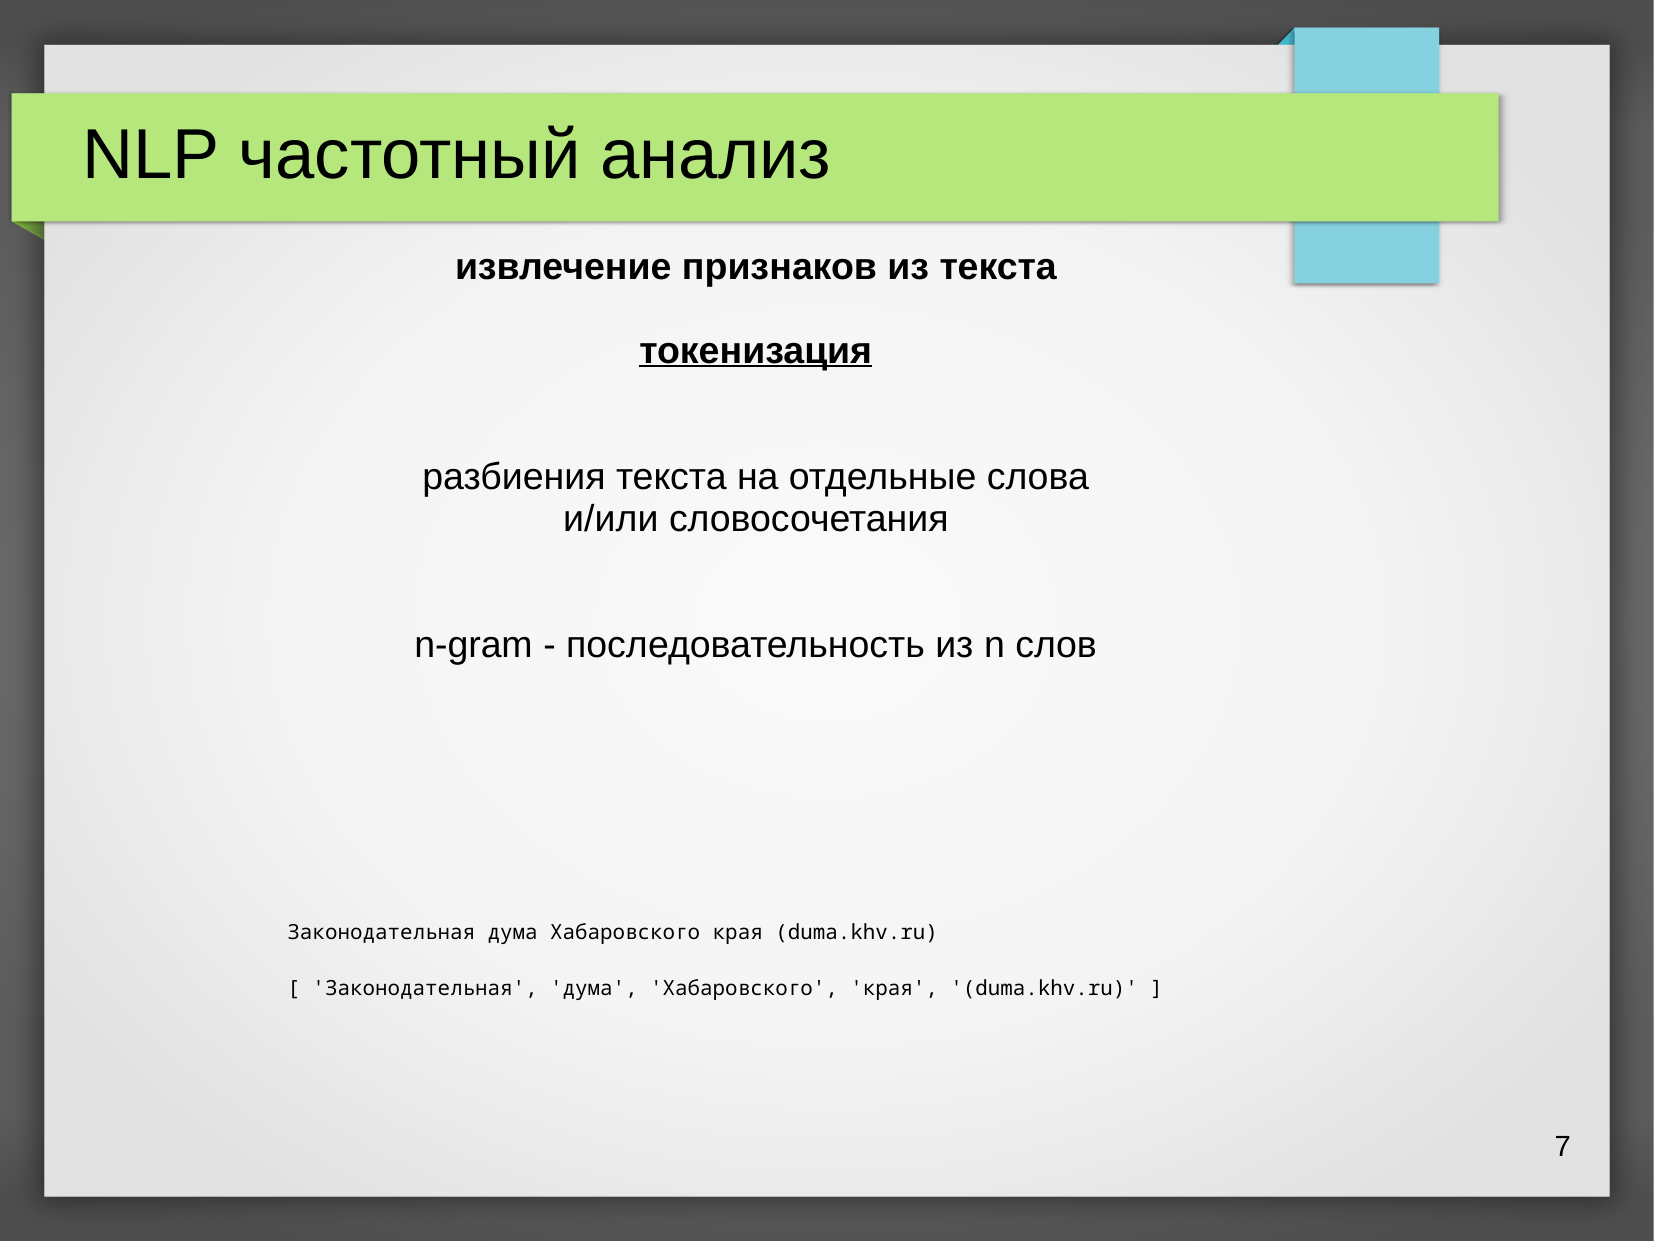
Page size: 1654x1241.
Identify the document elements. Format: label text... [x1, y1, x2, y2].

text_box Законодательная дума Хабаровского края (duma.khv.ru) [ 'Законодательная', 'дума', 'Хабаровского', 'края', '(duma.khv.ru)' ] [272, 909, 1394, 1099]
title NLP частотный анализ [82, 113, 1406, 194]
text_box извлечение признаков из текста токенизация разбиения текста на отдельные слова и/или словосочетания n-gram - последовательность из n слов [188, 245, 1323, 666]
picture [0, 0, 1654, 1241]
